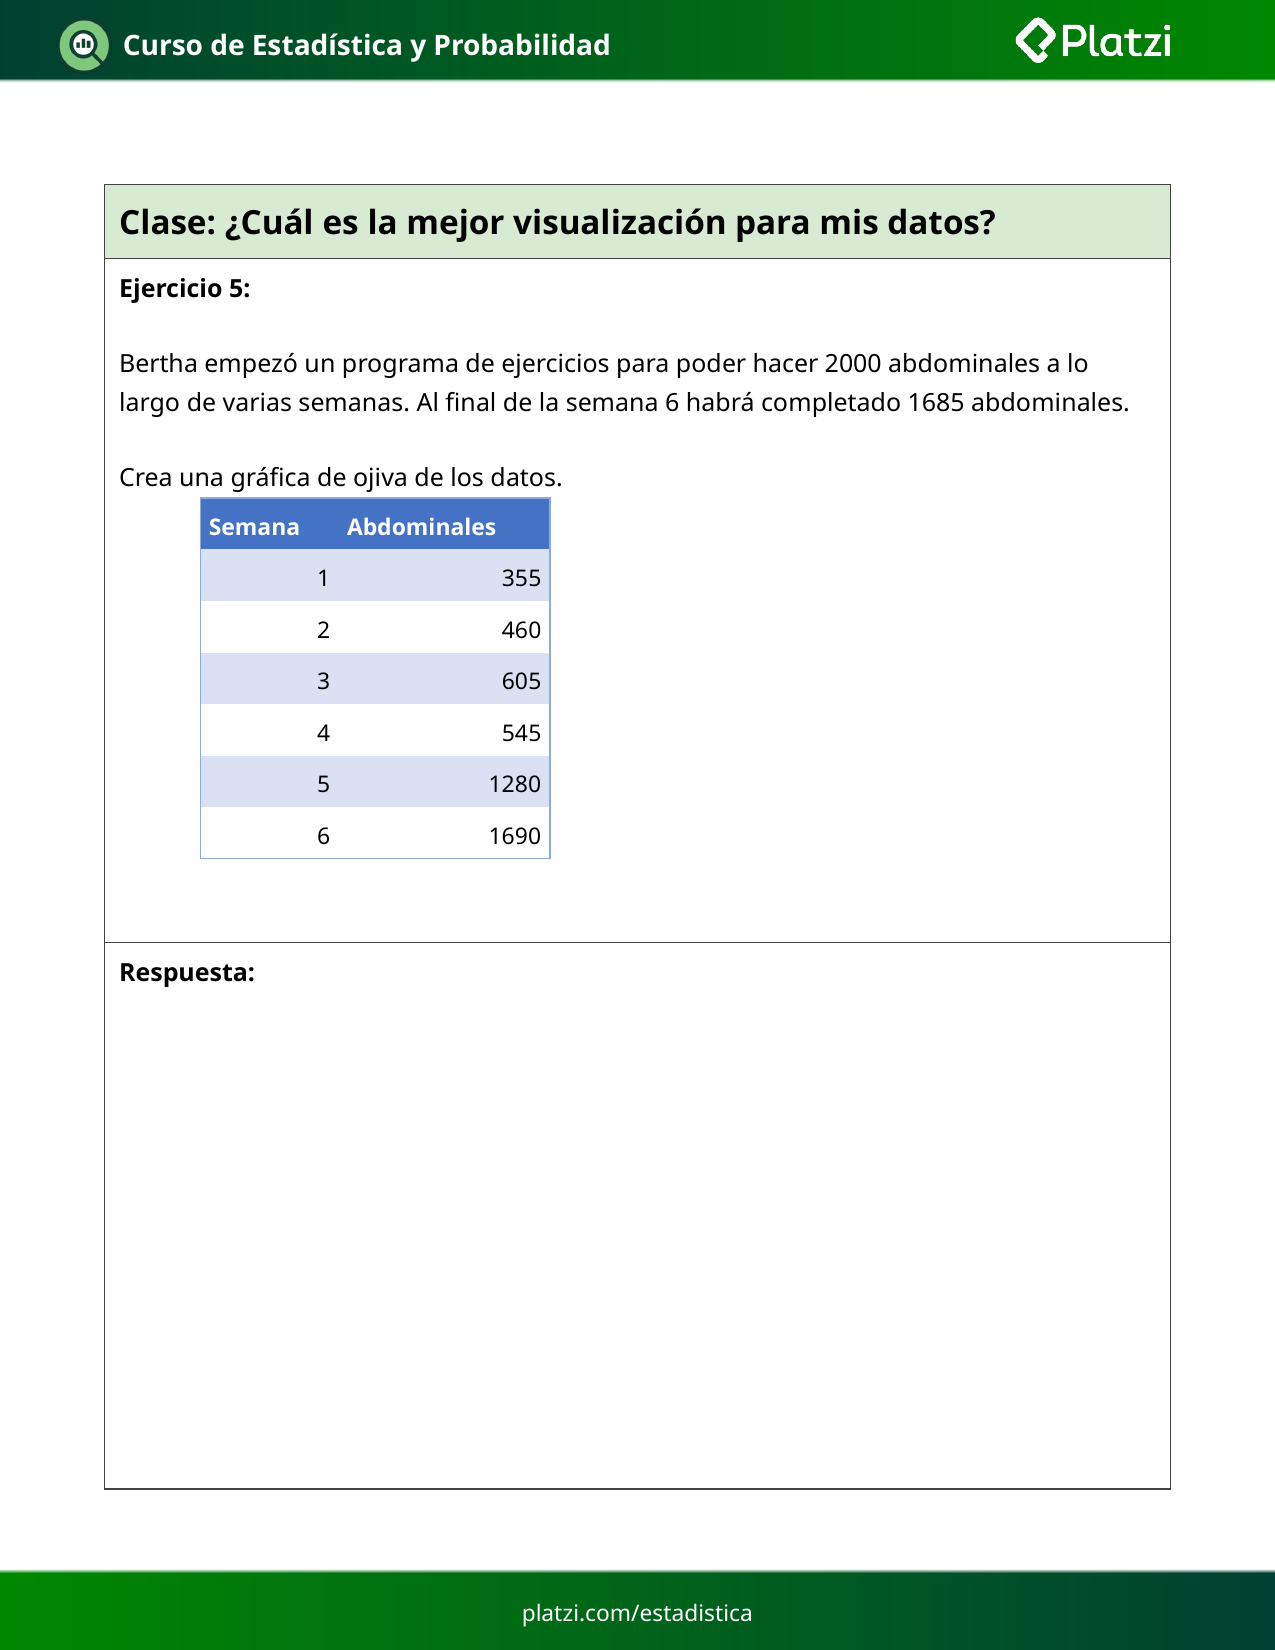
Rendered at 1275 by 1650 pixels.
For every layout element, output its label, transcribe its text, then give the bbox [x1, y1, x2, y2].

table_header Clase: ¿Cuál es la mejor visualización para mis datos? [105, 185, 1170, 258]
table_header Abdominales [339, 499, 549, 549]
table_cell Ejercicio 5: Bertha empezó un programa de ejercicios para poder hacer 2000 abdominales a lo largo de varias semanas. Al final de la semana 6 habrá completado 1685 abdominales. Crea una gráfica de ojiva de los datos. [105, 259, 1170, 942]
table_cell 1690 [339, 807, 549, 858]
table_cell 4 [201, 704, 339, 756]
table_cell 605 [339, 653, 549, 704]
table_header Semana [201, 499, 339, 549]
table_cell 355 [339, 549, 549, 601]
table_cell 6 [201, 807, 339, 858]
table_cell 2 [201, 601, 339, 653]
table_cell 460 [339, 601, 549, 653]
table_cell 3 [201, 653, 339, 704]
table_cell 1280 [339, 756, 549, 807]
table_cell 1 [201, 549, 339, 601]
table_cell 545 [339, 704, 549, 756]
table_cell 5 [201, 756, 339, 807]
subtitle platzi.com/estadistica [200, 1571, 1075, 1650]
picture [0, 0, 1275, 1650]
table_cell Respuesta: [105, 943, 1170, 1488]
title Curso de Estadística y Probabilidad [101, 6, 976, 86]
